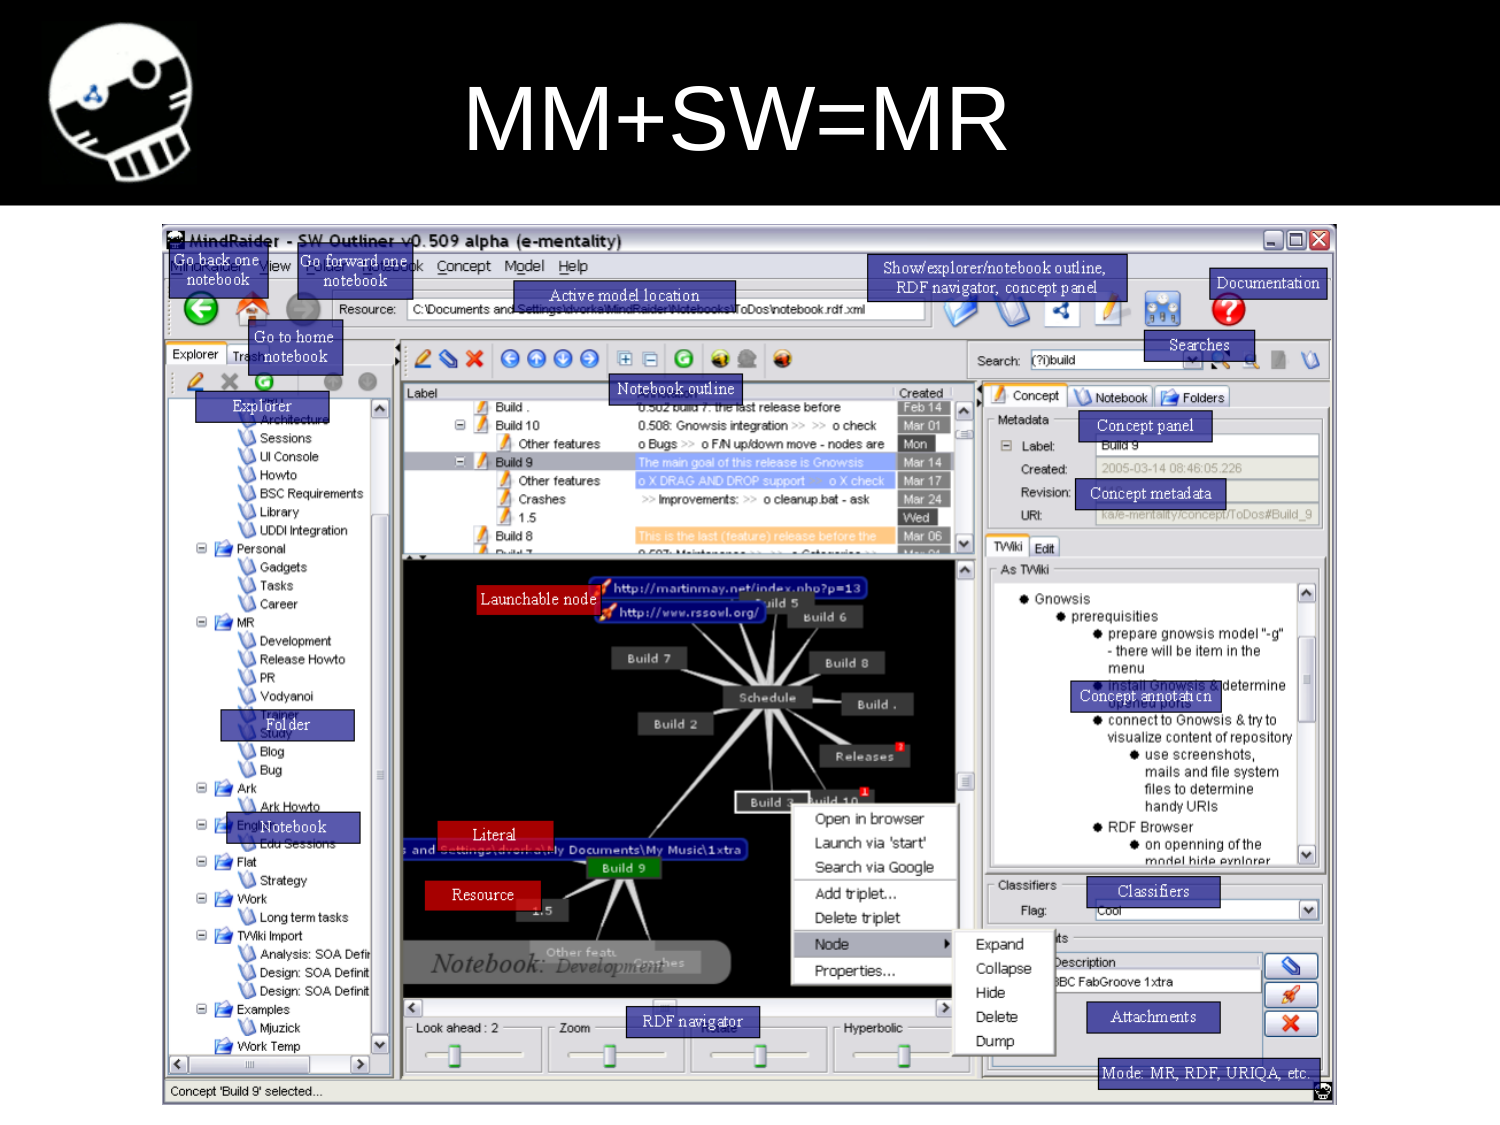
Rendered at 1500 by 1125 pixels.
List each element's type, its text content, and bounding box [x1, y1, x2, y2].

title MM+SW=MR [99, 24, 1375, 213]
picture [0, 0, 1500, 1125]
